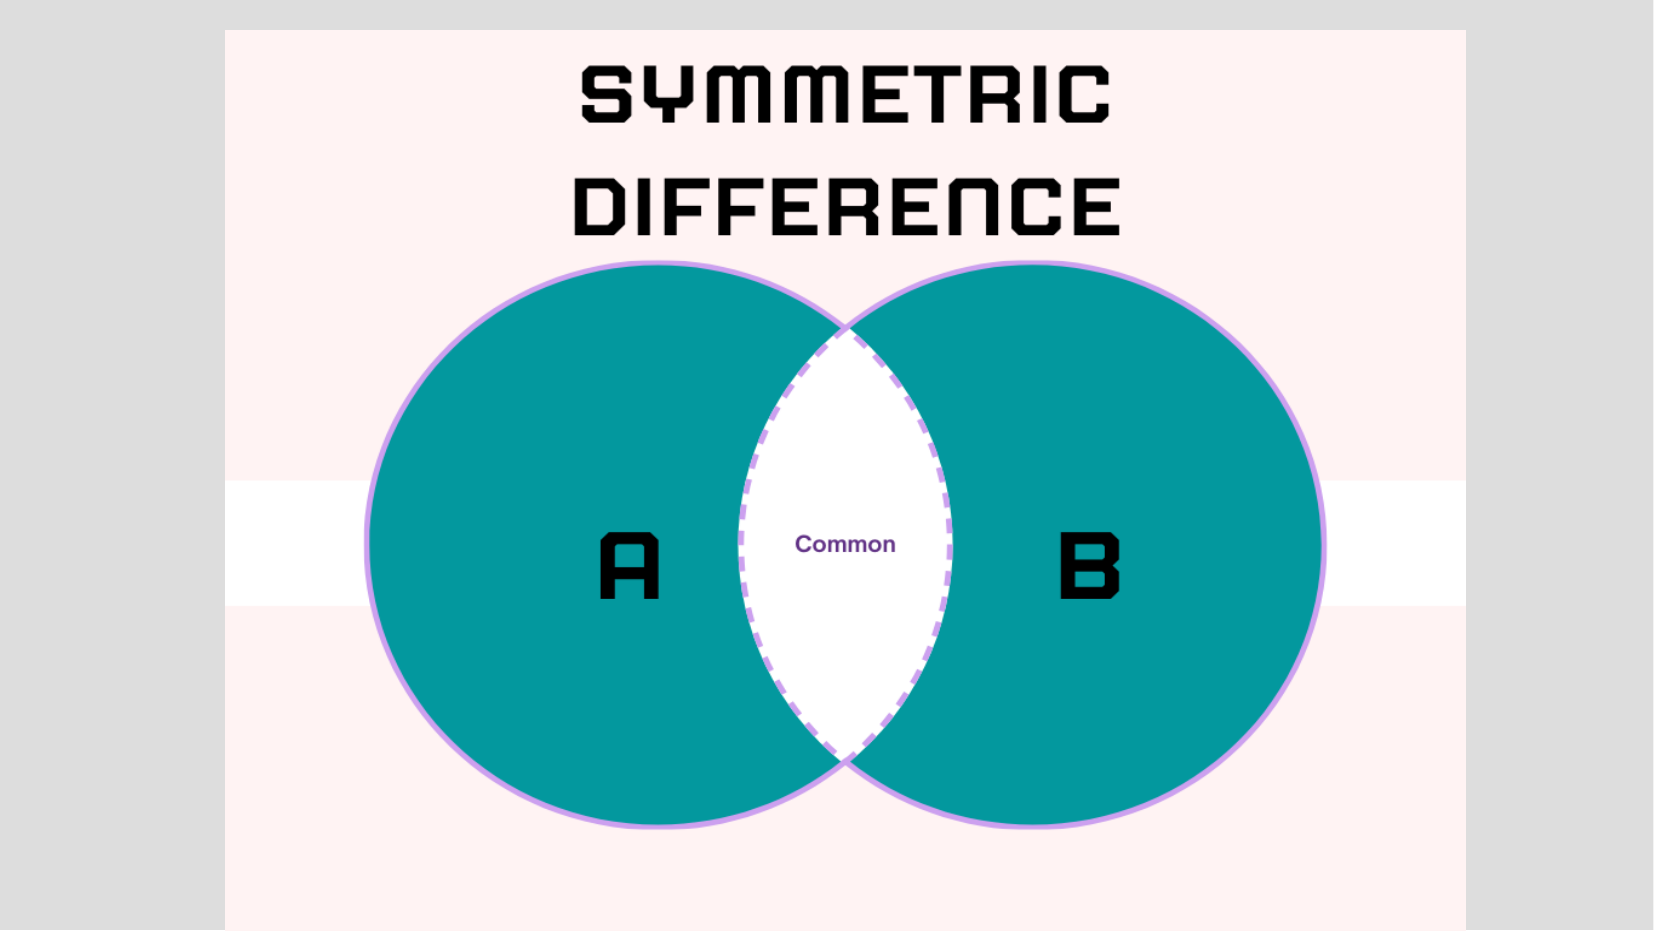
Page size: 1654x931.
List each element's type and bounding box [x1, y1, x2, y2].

picture [225, 30, 1466, 931]
